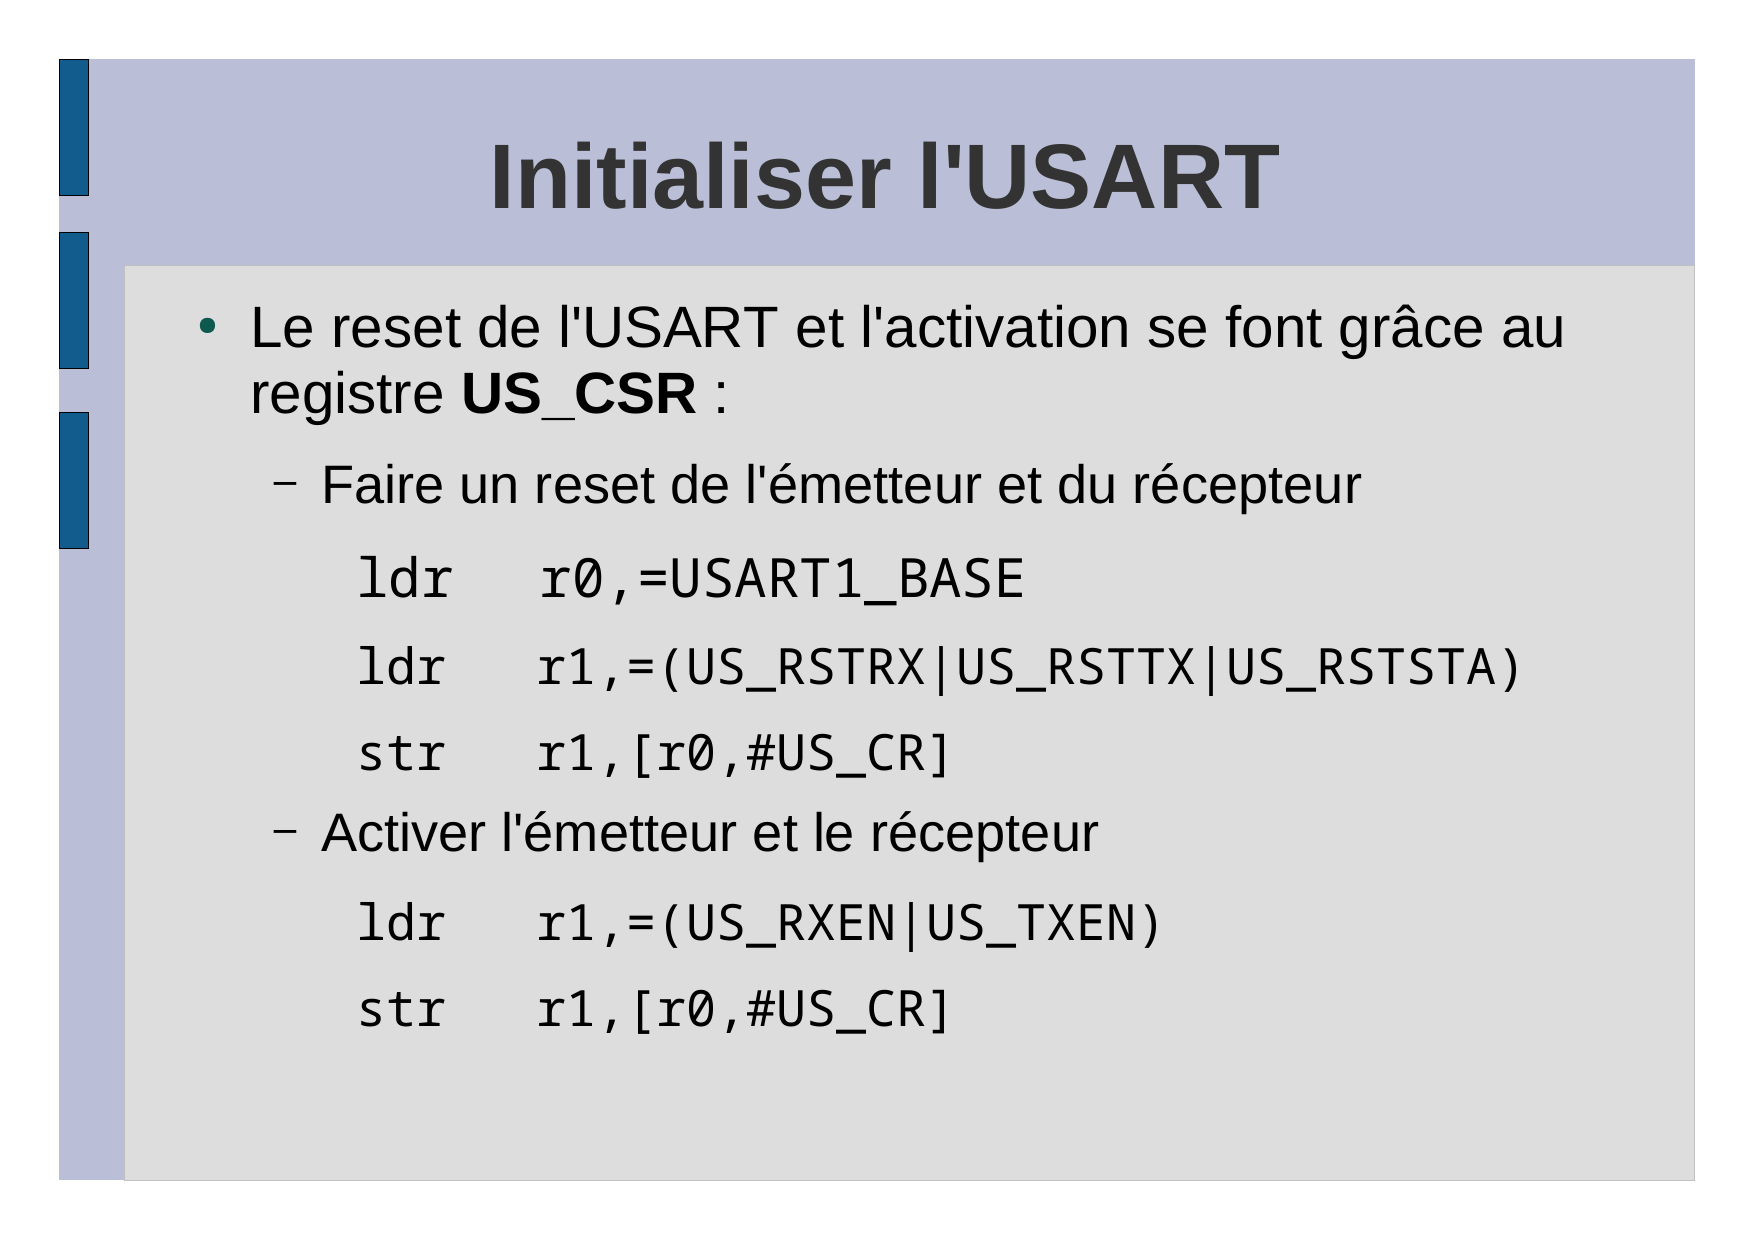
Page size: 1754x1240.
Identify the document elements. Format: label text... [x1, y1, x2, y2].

title Initialiser l'USART [118, 88, 1654, 266]
list Le reset de l'USART et l'activation se font grâce au registre US_CSR : Faire un reset de l'émetteur et du récepteur ldr r0,=USART1_BASE ldr r1,=(US_RSTRX|US_RSTTX|US_RSTSTA) str r1,[r0,#US_CR] Activer l'émetteur et le récepteur ldr r1,=(US_RXEN|US_TXEN) str r1,[r0,#US_CR] [179, 295, 1577, 1093]
